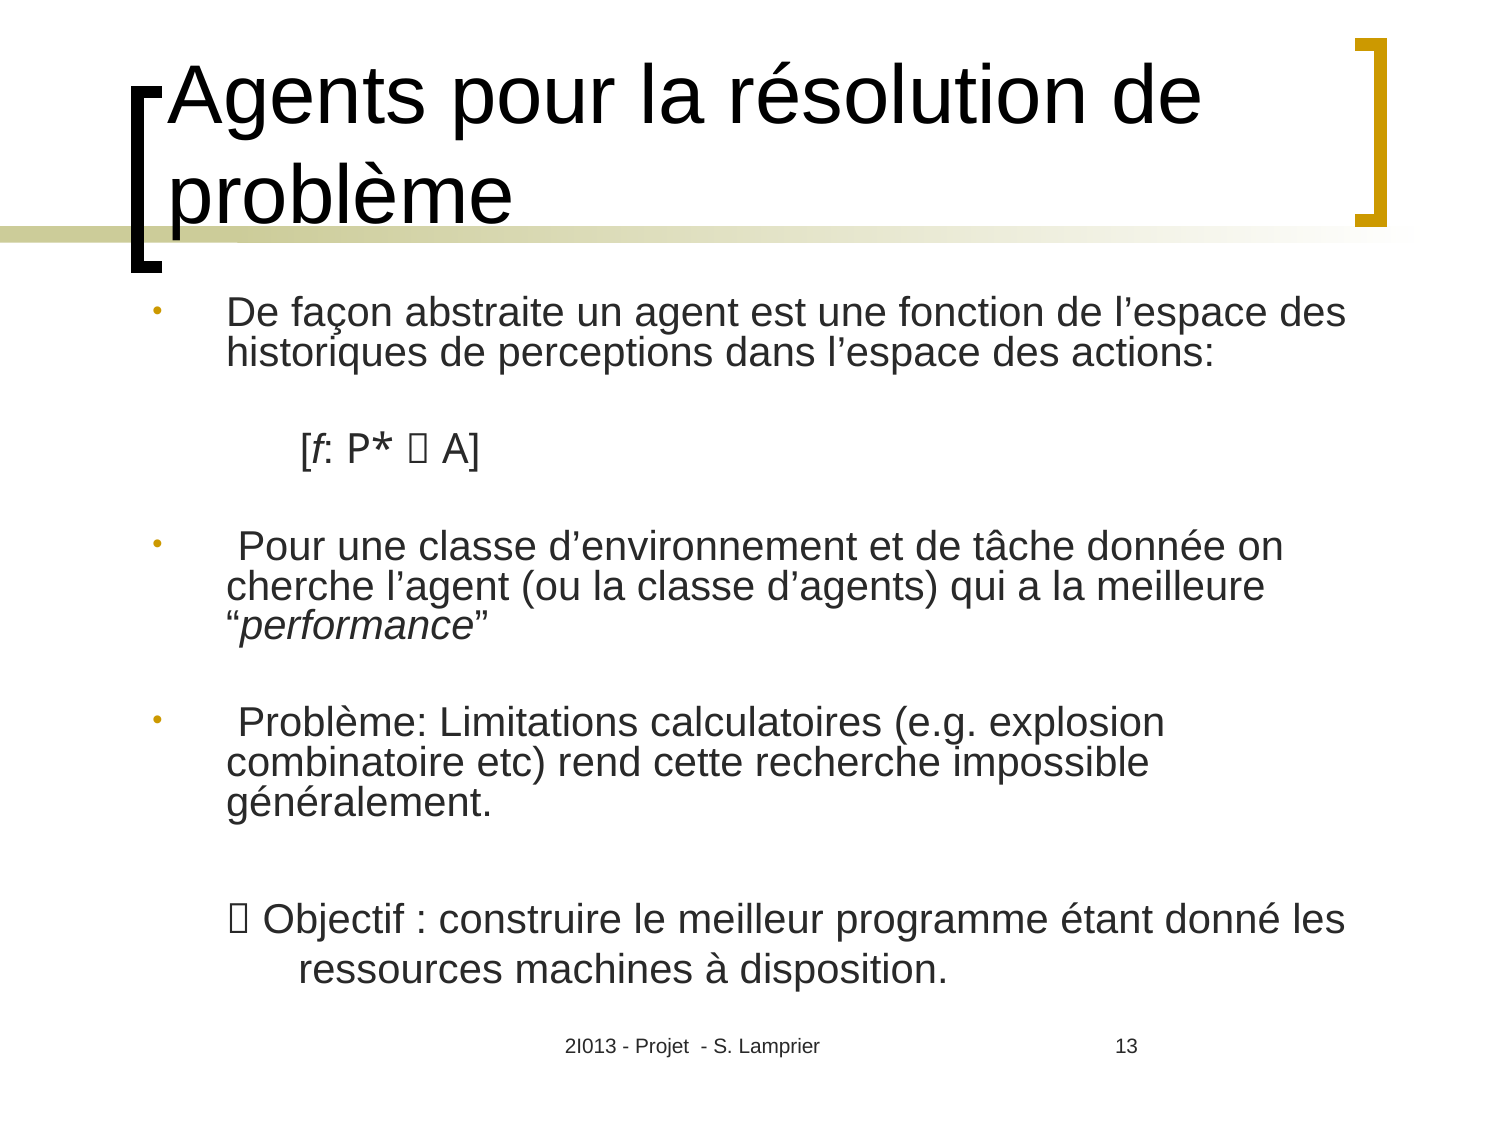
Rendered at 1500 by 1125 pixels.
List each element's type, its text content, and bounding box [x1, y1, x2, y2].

list De façon abstraite un agent est une fonction de l’espace des historiques de perceptions dans l’espace des actions: [f: P*  A] Pour une classe d’environnement et de tâche donnée on cherche l’agent (ou la classe d’agents) qui a la meilleure “performance” Problème: Limitations calculatoires (e.g. explosion combinatoire etc) rend cette recherche impossible généralement.  Objectif : construire le meilleur programme étant donné les ressources machines à disposition. [137, 287, 1413, 1038]
slide_number <numéro> [1100, 1038, 1413, 1100]
title Agents pour la résolution de problème [152, 15, 1328, 248]
footer 2I013 - Projet - S. Lamprier [549, 1025, 1025, 1100]
